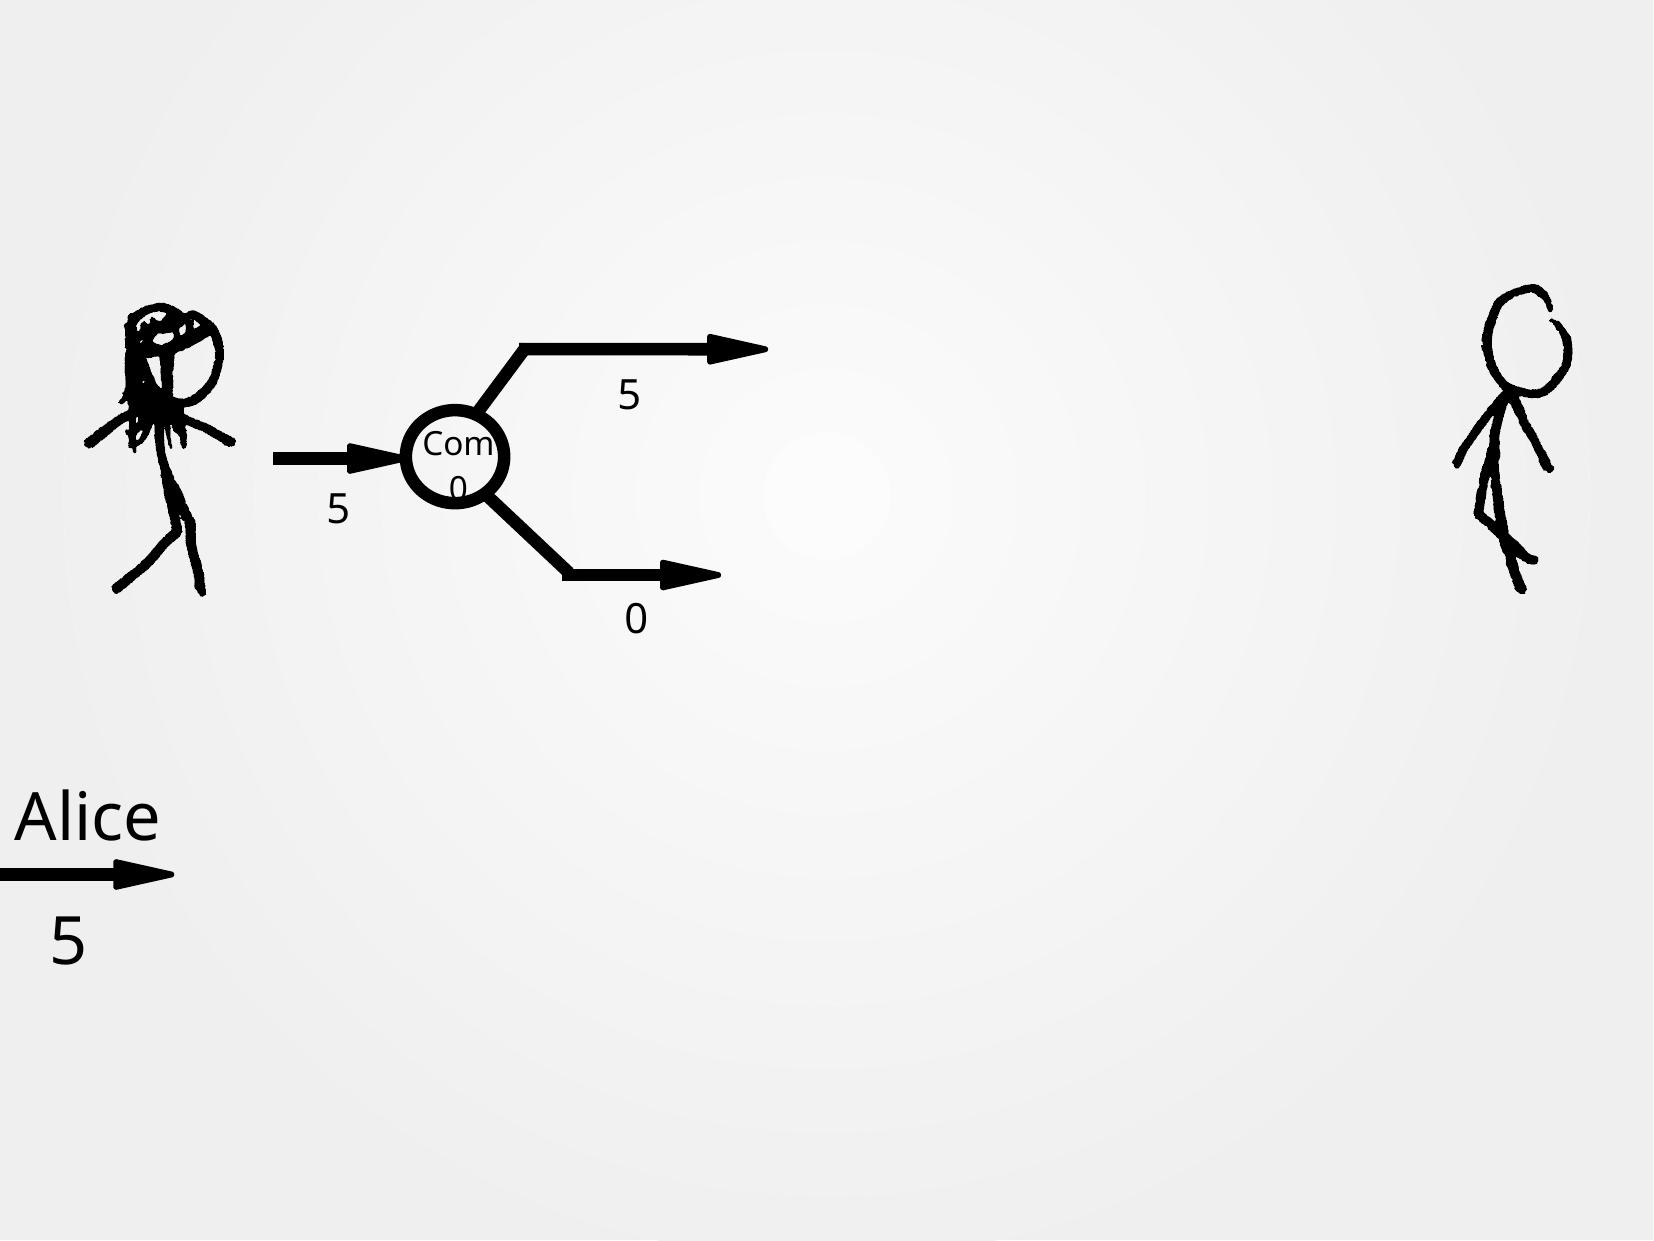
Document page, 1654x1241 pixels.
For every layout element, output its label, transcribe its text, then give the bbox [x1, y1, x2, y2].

text_box Alice [0, 761, 192, 857]
text_box 5 [34, 886, 121, 988]
picture [1448, 280, 1576, 597]
text_box 5 [311, 471, 367, 542]
picture [82, 301, 238, 597]
text_box 5 [602, 357, 657, 428]
text_box Com 0 [407, 412, 526, 510]
text_box 0 [609, 581, 673, 652]
